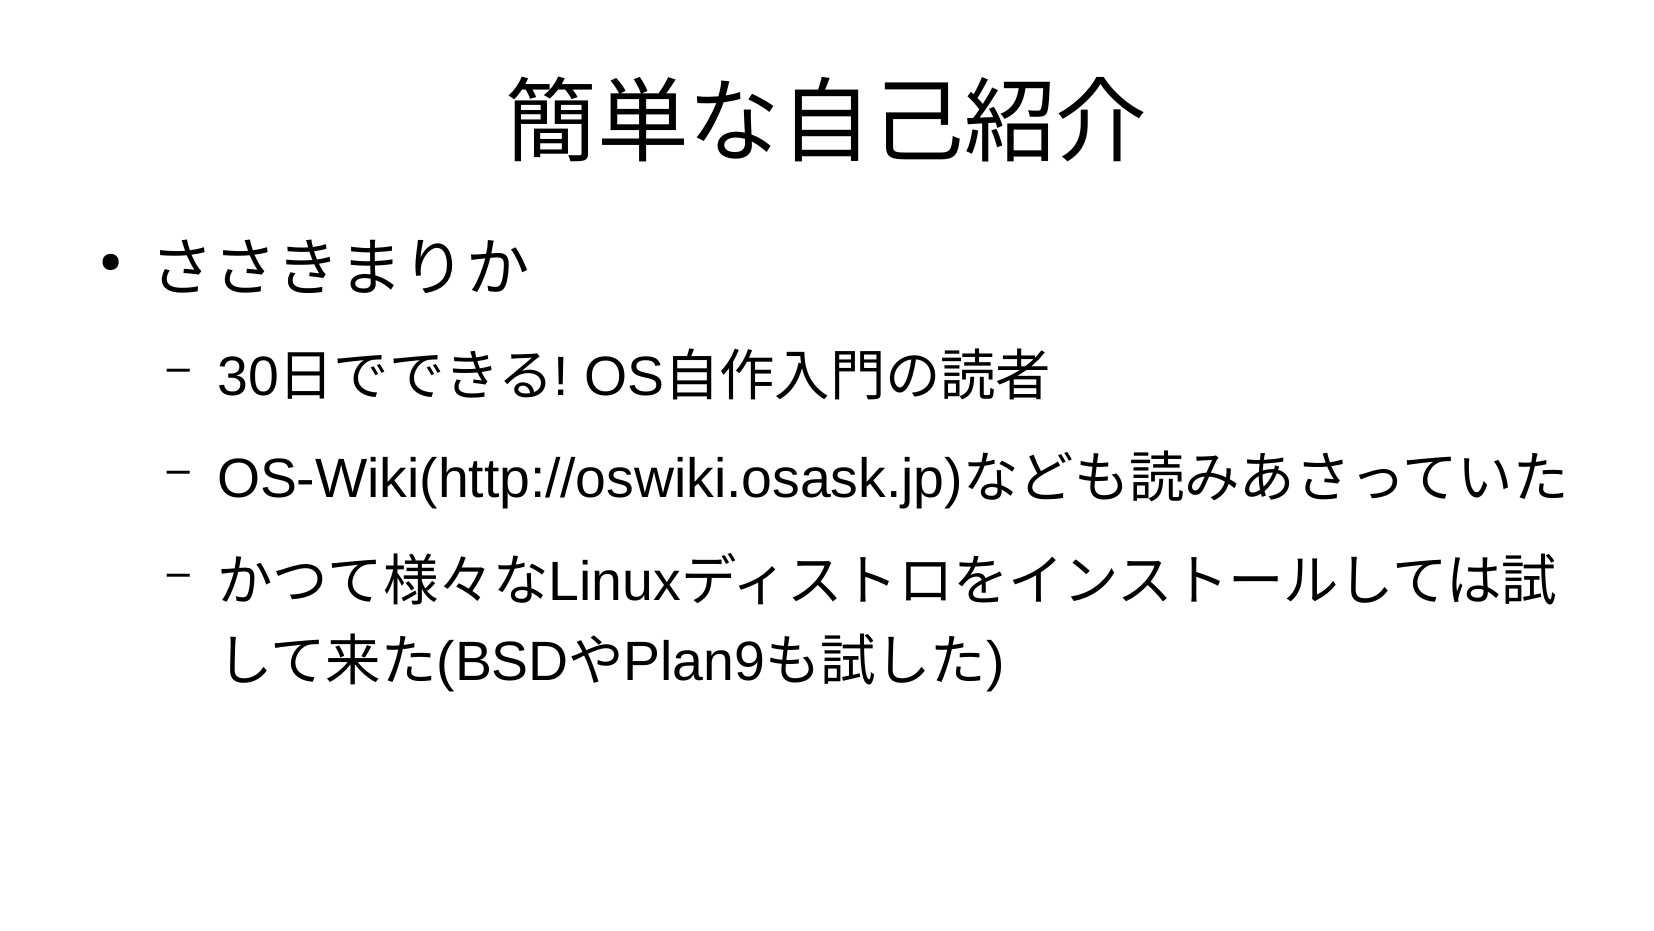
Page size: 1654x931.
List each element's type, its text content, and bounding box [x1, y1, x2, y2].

list ささきまりか 30日でできる! OS自作入門の読者 OS-Wiki(http://oswiki.osask.jp)なども読みあさっていた かつて様々なLinuxディストロをインストールしては試して来た(BSDやPlan9も試した) [82, 217, 1571, 758]
title 簡単な自己紹介 [82, 37, 1571, 193]
